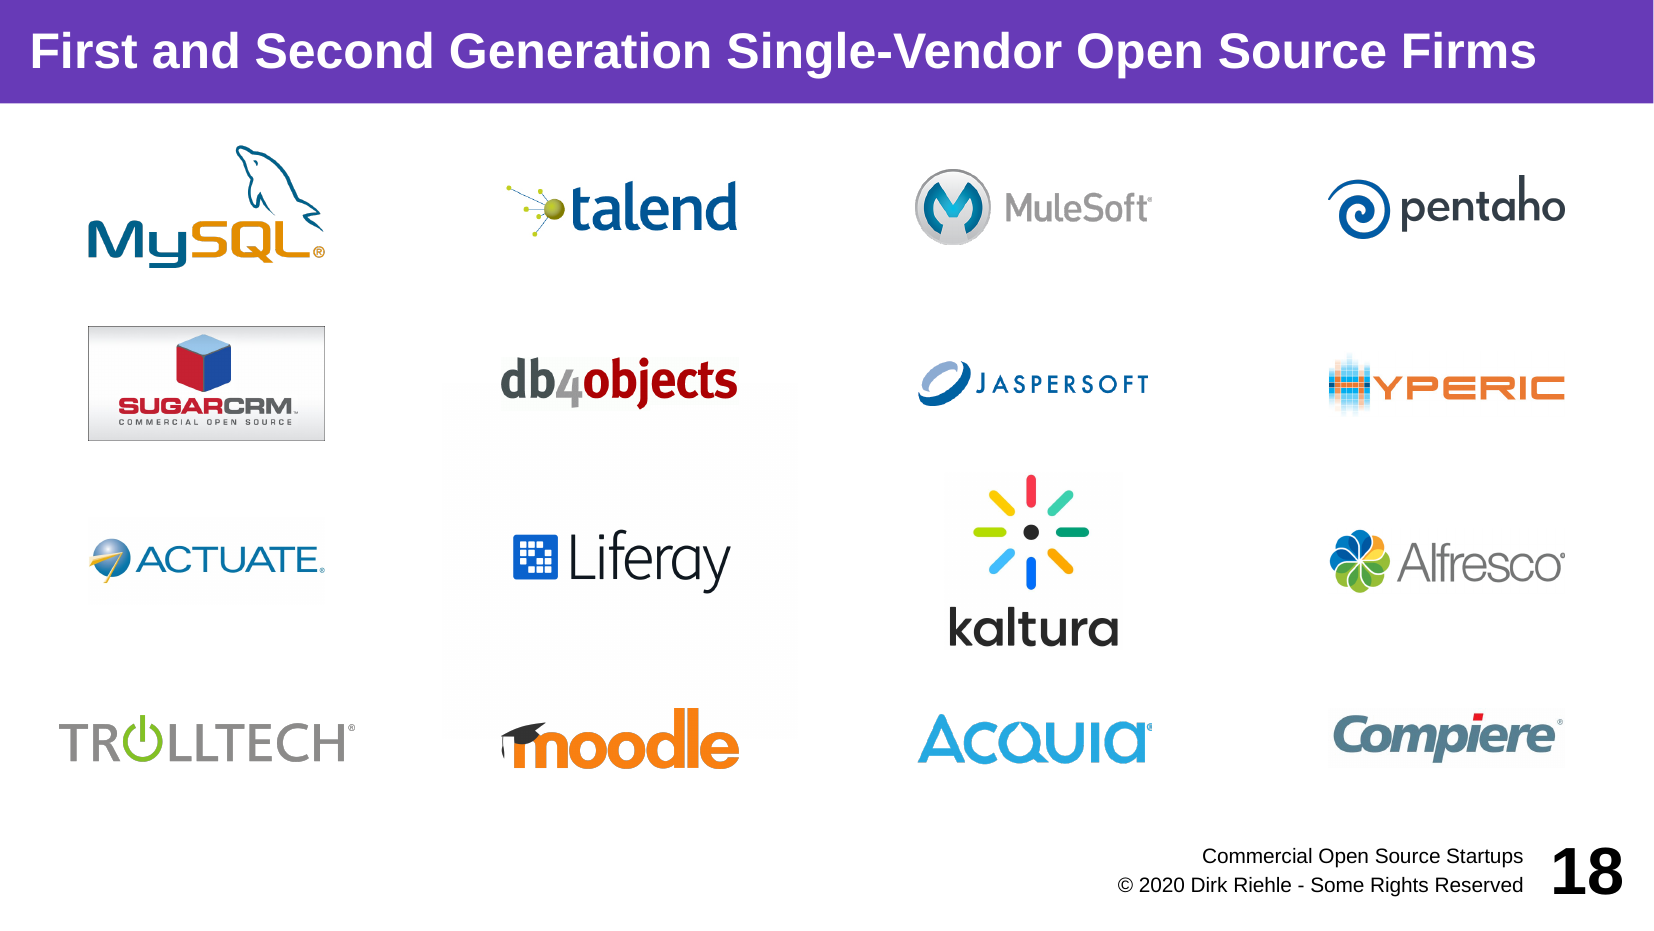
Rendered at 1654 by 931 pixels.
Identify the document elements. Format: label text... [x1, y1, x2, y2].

picture [1328, 175, 1565, 239]
picture [1328, 528, 1565, 594]
picture [88, 326, 325, 441]
picture [915, 358, 1152, 410]
picture [501, 177, 739, 237]
picture [1328, 708, 1565, 768]
picture [944, 472, 1123, 650]
picture [88, 517, 325, 605]
picture [1328, 351, 1565, 417]
picture [915, 169, 1152, 245]
title First and Second Generation Single-Vendor Open Source Firms [0, 0, 1654, 104]
picture [915, 697, 1152, 780]
picture [88, 145, 325, 268]
picture [442, 357, 798, 769]
picture [59, 715, 355, 762]
